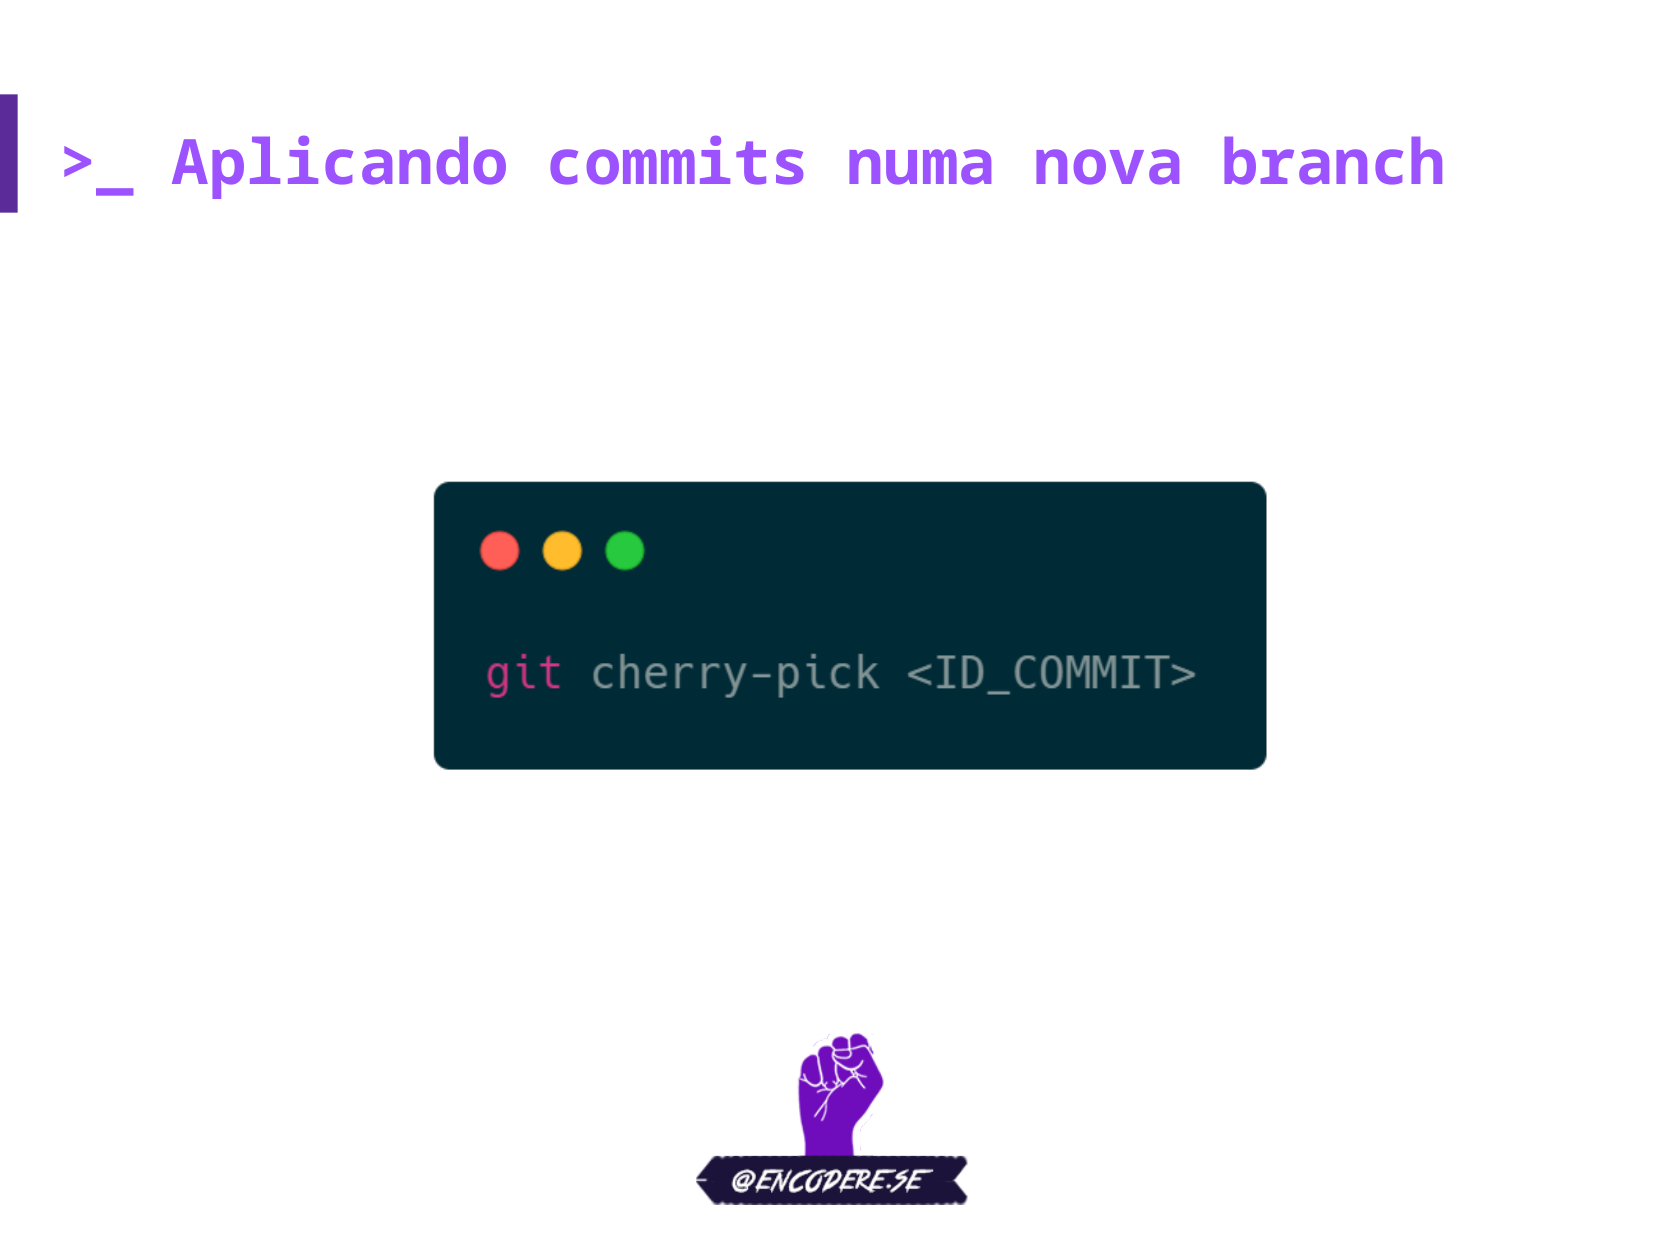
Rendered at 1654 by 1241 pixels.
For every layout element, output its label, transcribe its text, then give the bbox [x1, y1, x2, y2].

picture [696, 1027, 969, 1205]
text_box [0, 94, 18, 213]
picture [259, 307, 1442, 945]
title >_ Aplicando commits numa nova branch [59, 118, 1489, 273]
